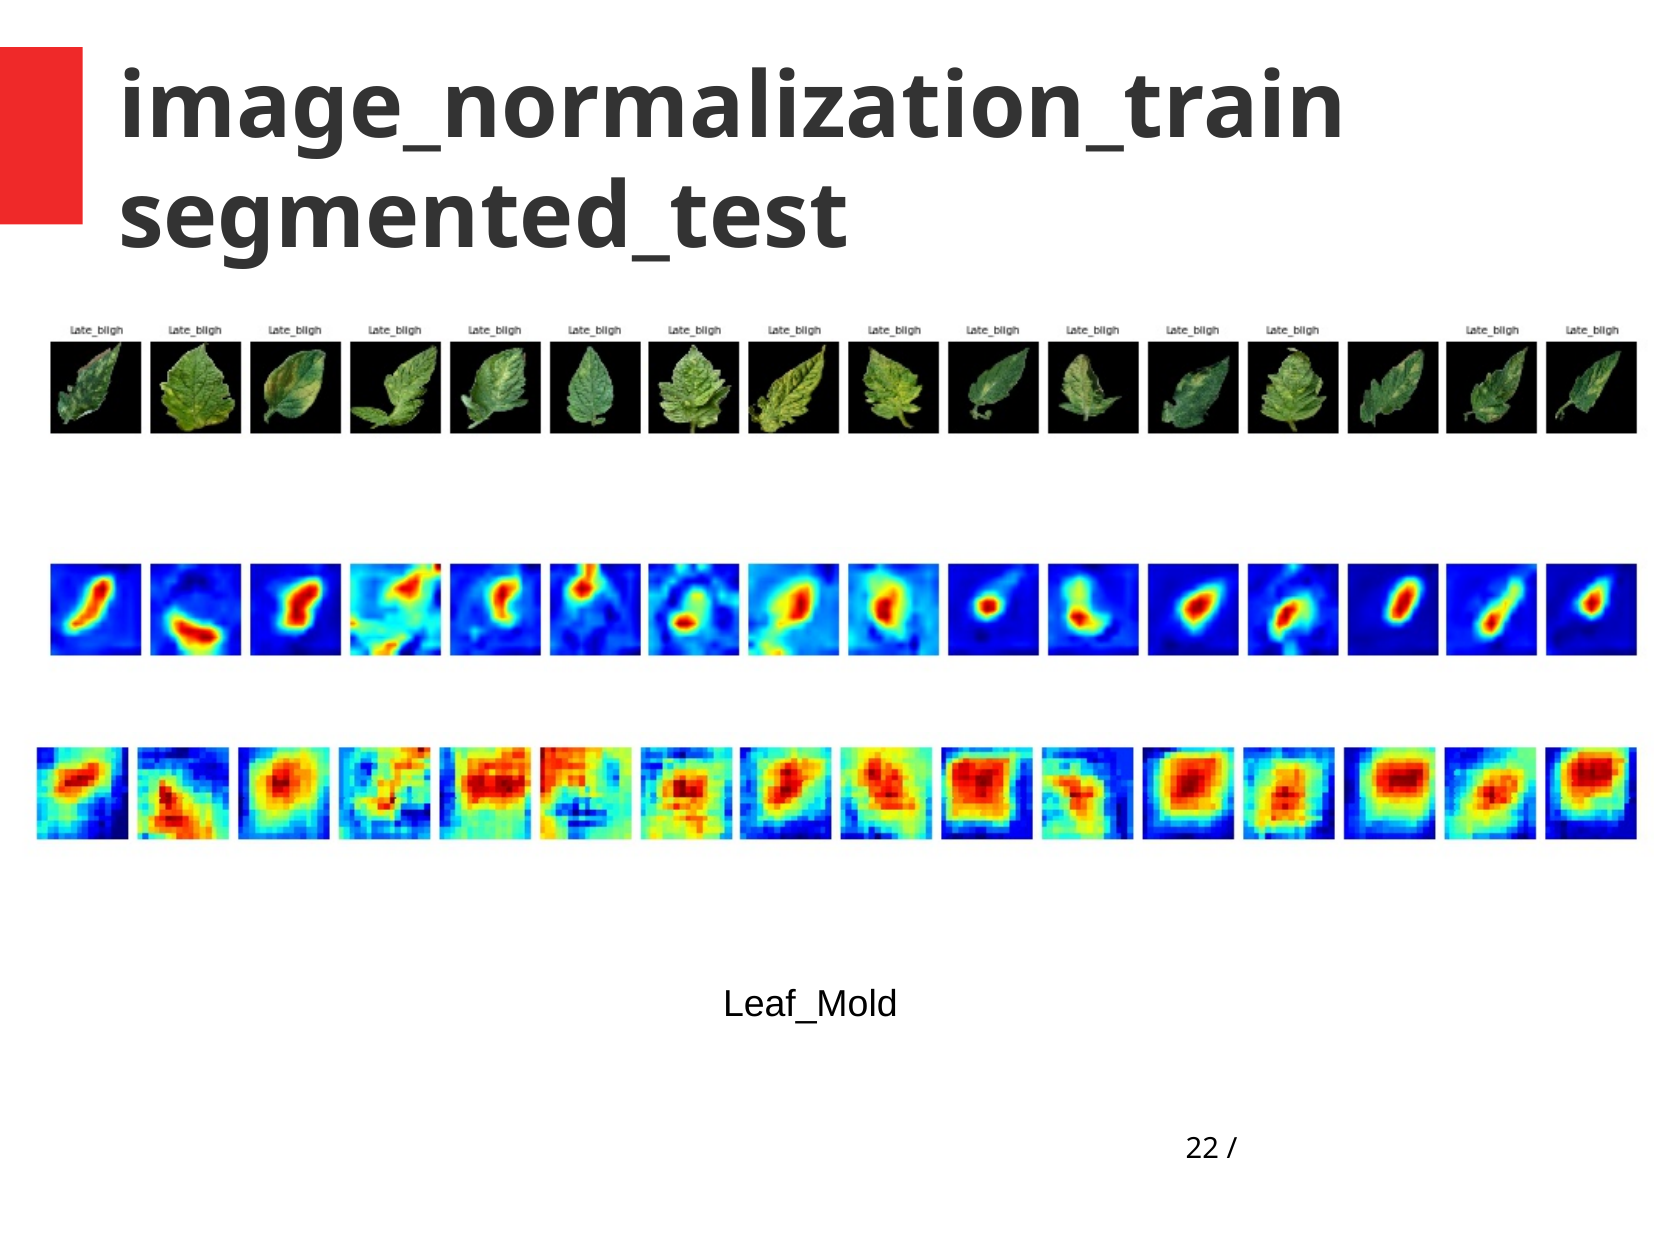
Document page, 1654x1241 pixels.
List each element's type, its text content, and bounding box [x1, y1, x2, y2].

picture [0, 547, 1654, 693]
text_box Leaf_Mold [708, 975, 913, 1032]
picture [0, 314, 1654, 471]
picture [0, 732, 1654, 877]
text_box / [1185, 1129, 1571, 1216]
title image_normalization_train segmented_test [118, 45, 1571, 260]
